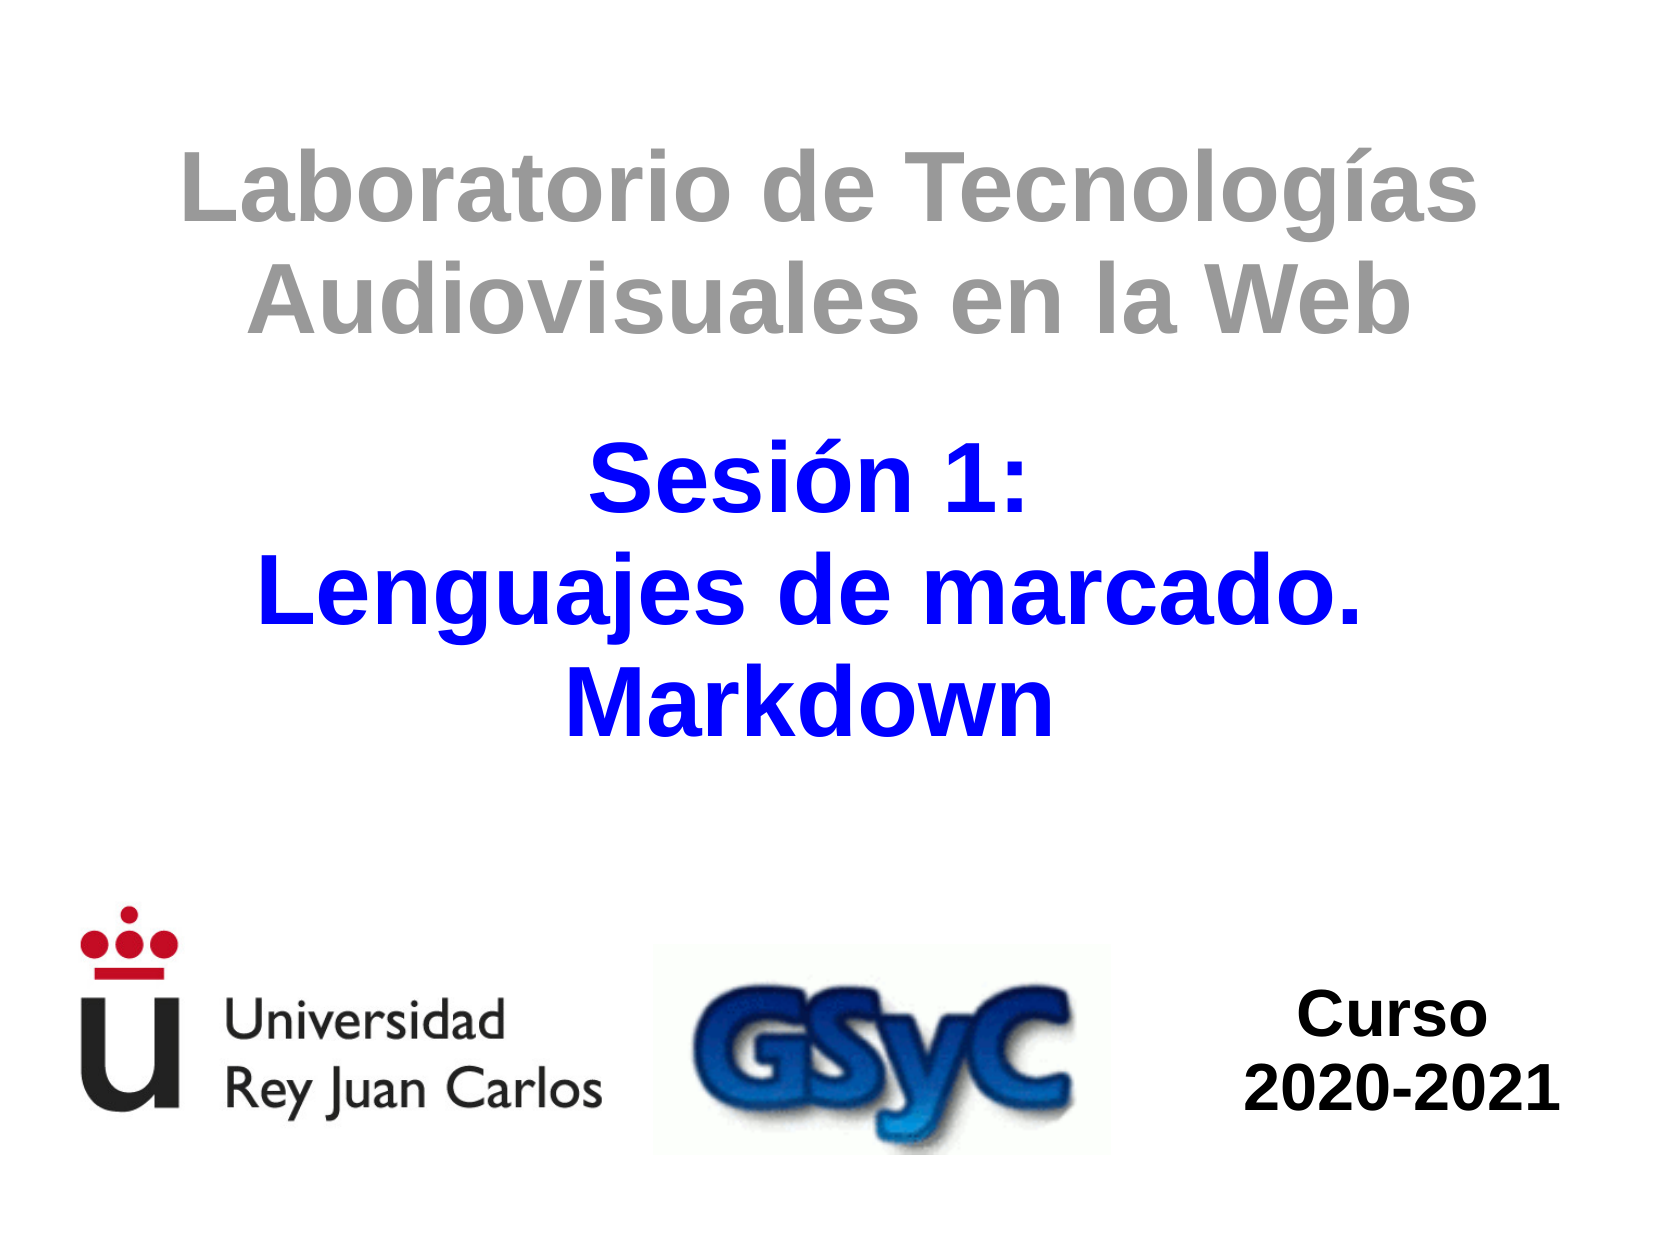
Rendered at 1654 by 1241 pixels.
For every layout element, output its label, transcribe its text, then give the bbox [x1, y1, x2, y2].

picture [653, 944, 1111, 1156]
picture [46, 884, 631, 1141]
title Curso 2020-2021 [1200, 975, 1606, 1126]
title Sesión 1: Lenguajes de marcado. Markdown [135, 422, 1486, 758]
title Laboratorio de Tecnologías Audiovisuales en la Web [144, 75, 1516, 411]
